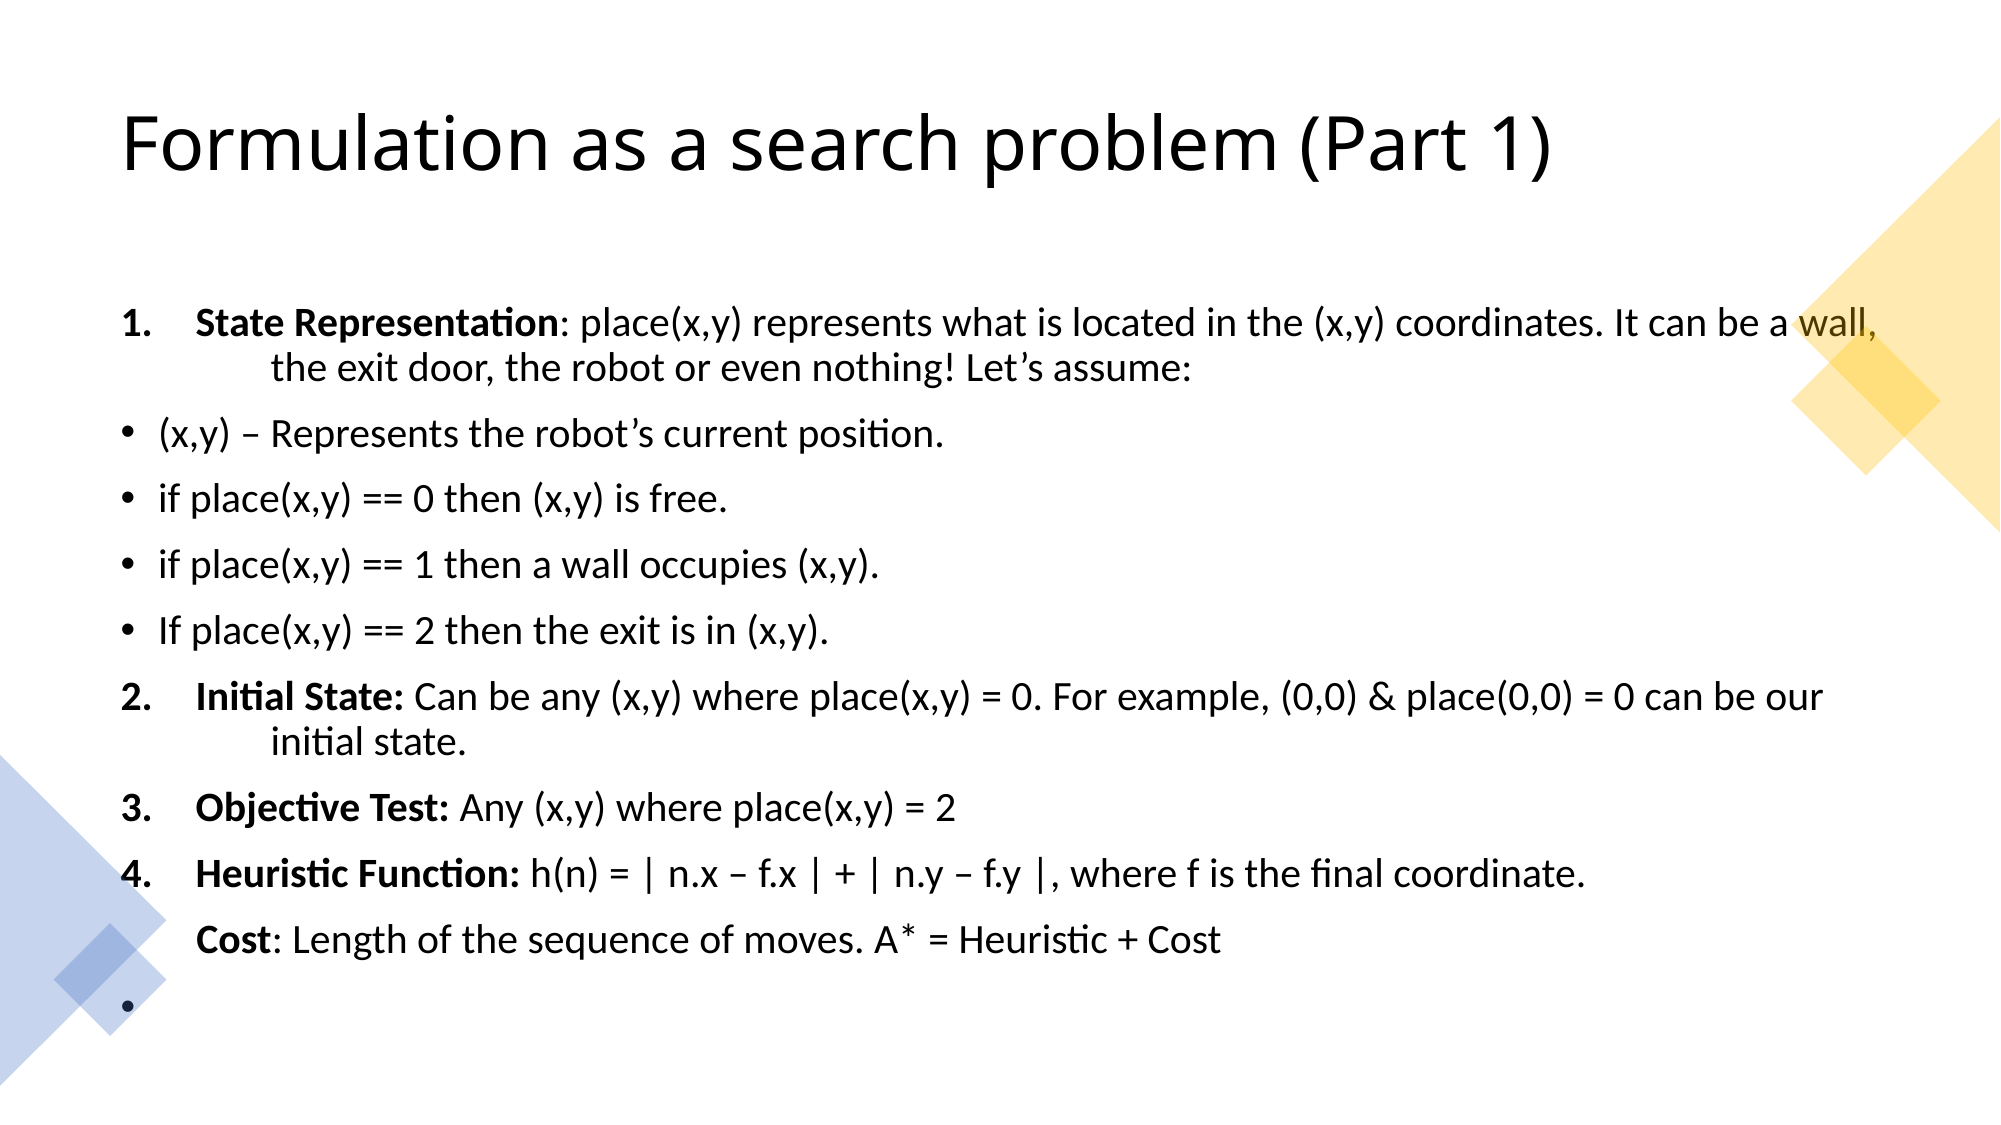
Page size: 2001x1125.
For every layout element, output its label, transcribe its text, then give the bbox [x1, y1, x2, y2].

list State Representation: place(x,y) represents what is located in the (x,y) coordinates. It can be a wall, the exit door, the robot or even nothing! Let’s assume: (x,y) – Represents the robot’s current position. if place(x,y) == 0 then (x,y) is free. if place(x,y) == 1 then a wall occupies (x,y). If place(x,y) == 2 then the exit is in (x,y). Initial State: Can be any (x,y) where place(x,y) = 0. For example, (0,0) & place(0,0) = 0 can be our initial state. Objective Test: Any (x,y) where place(x,y) = 2 Heuristic Function: h(n) = | n.x – f.x | + | n.y – f.y |, where f is the final coordinate. Cost: Length of the sequence of moves. A* = Heuristic + Cost [105, 292, 1895, 1014]
text_box [0, 0, 2000, 1125]
title Formulation as a search problem (Part 1) [105, 52, 1895, 240]
